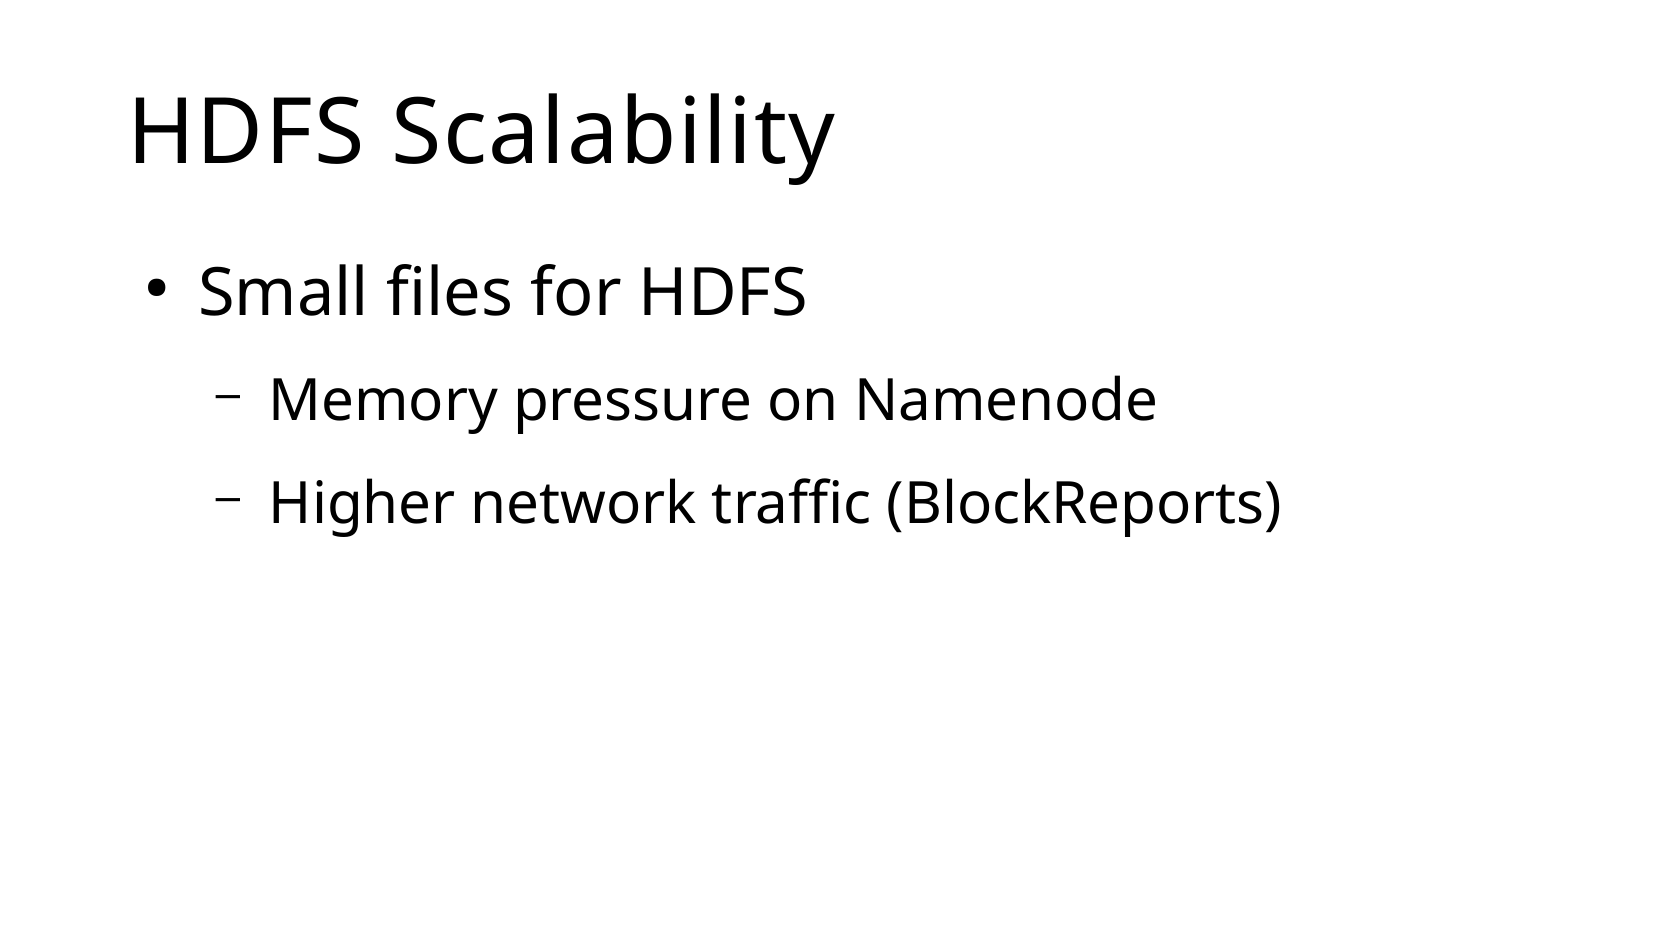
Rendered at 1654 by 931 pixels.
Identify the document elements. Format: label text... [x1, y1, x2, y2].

title HDFS Scalability [127, 69, 1654, 187]
list Small files for HDFS Memory pressure on Namenode Higher network traffic (BlockReports) [127, 244, 1527, 784]
